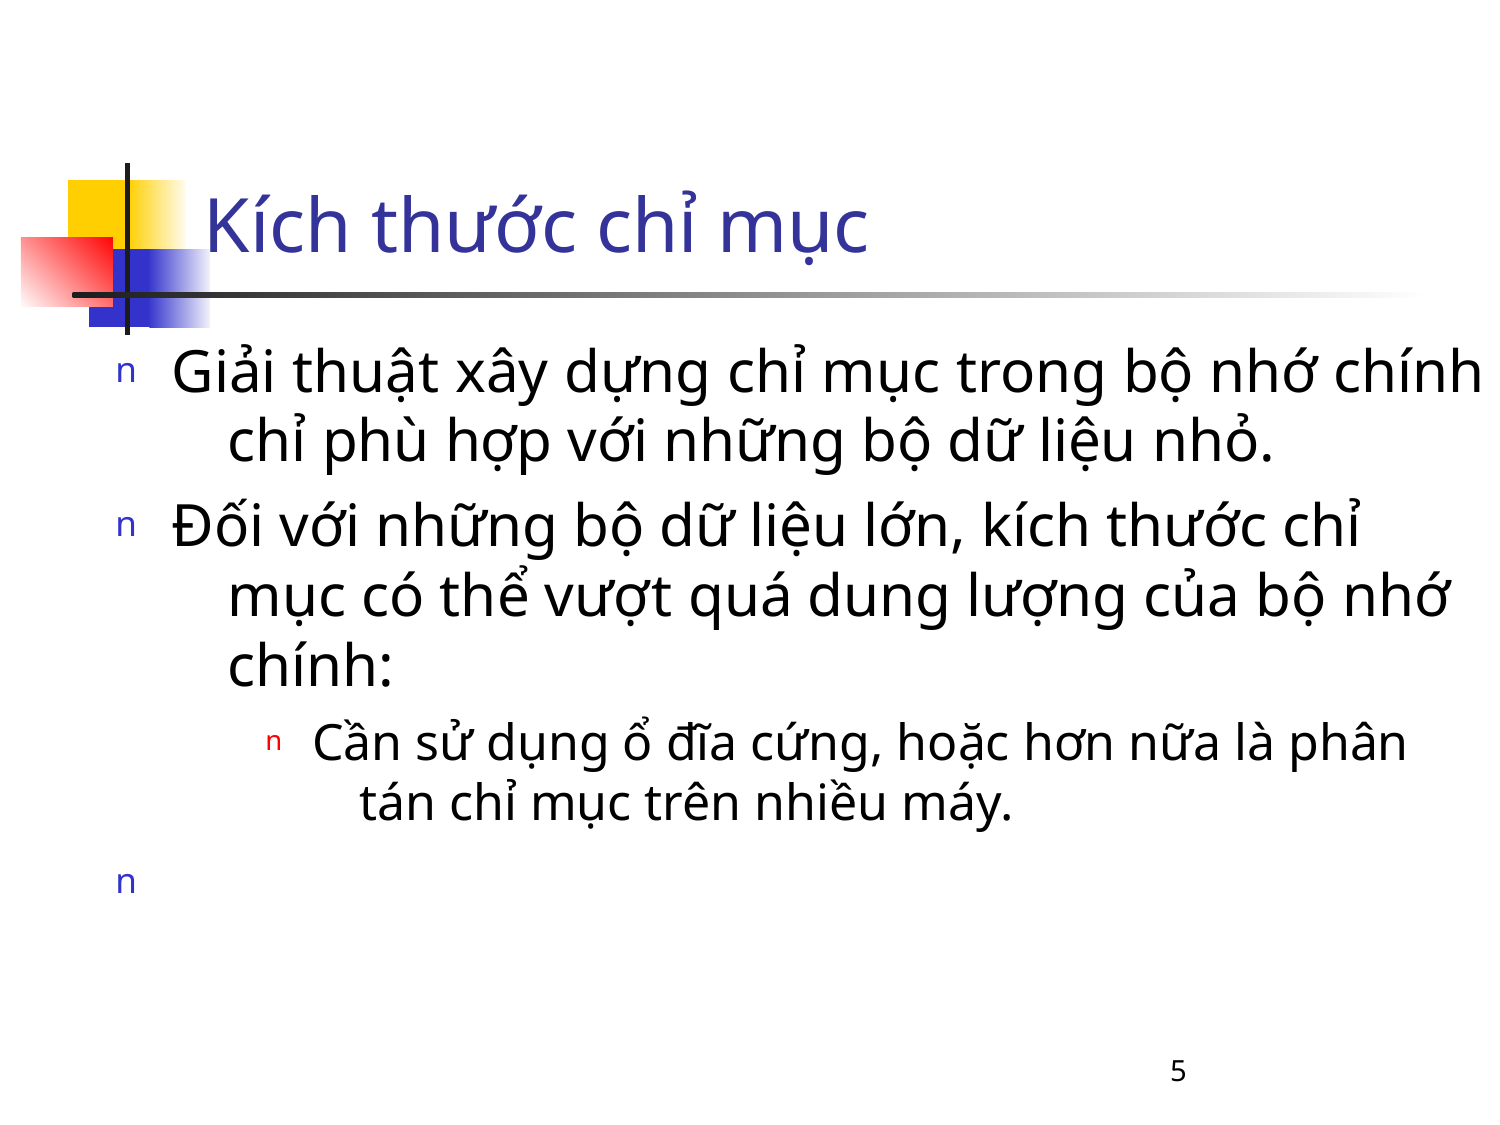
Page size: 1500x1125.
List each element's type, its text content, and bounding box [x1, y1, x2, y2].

text_box 5 [1155, 1076, 1468, 1100]
list Giải thuật xây dựng chỉ mục trong bộ nhớ chính chỉ phù hợp với những bộ dữ liệu nhỏ. Đối với những bộ dữ liệu lớn, kích thước chỉ mục có thể vượt quá dung lượng của bộ nhớ chính: Cần sử dụng ổ đĩa cứng, hoặc hơn nữa là phân tán chỉ mục trên nhiều máy. [100, 326, 1500, 1076]
title Kích thước chỉ mục [188, 35, 1468, 275]
